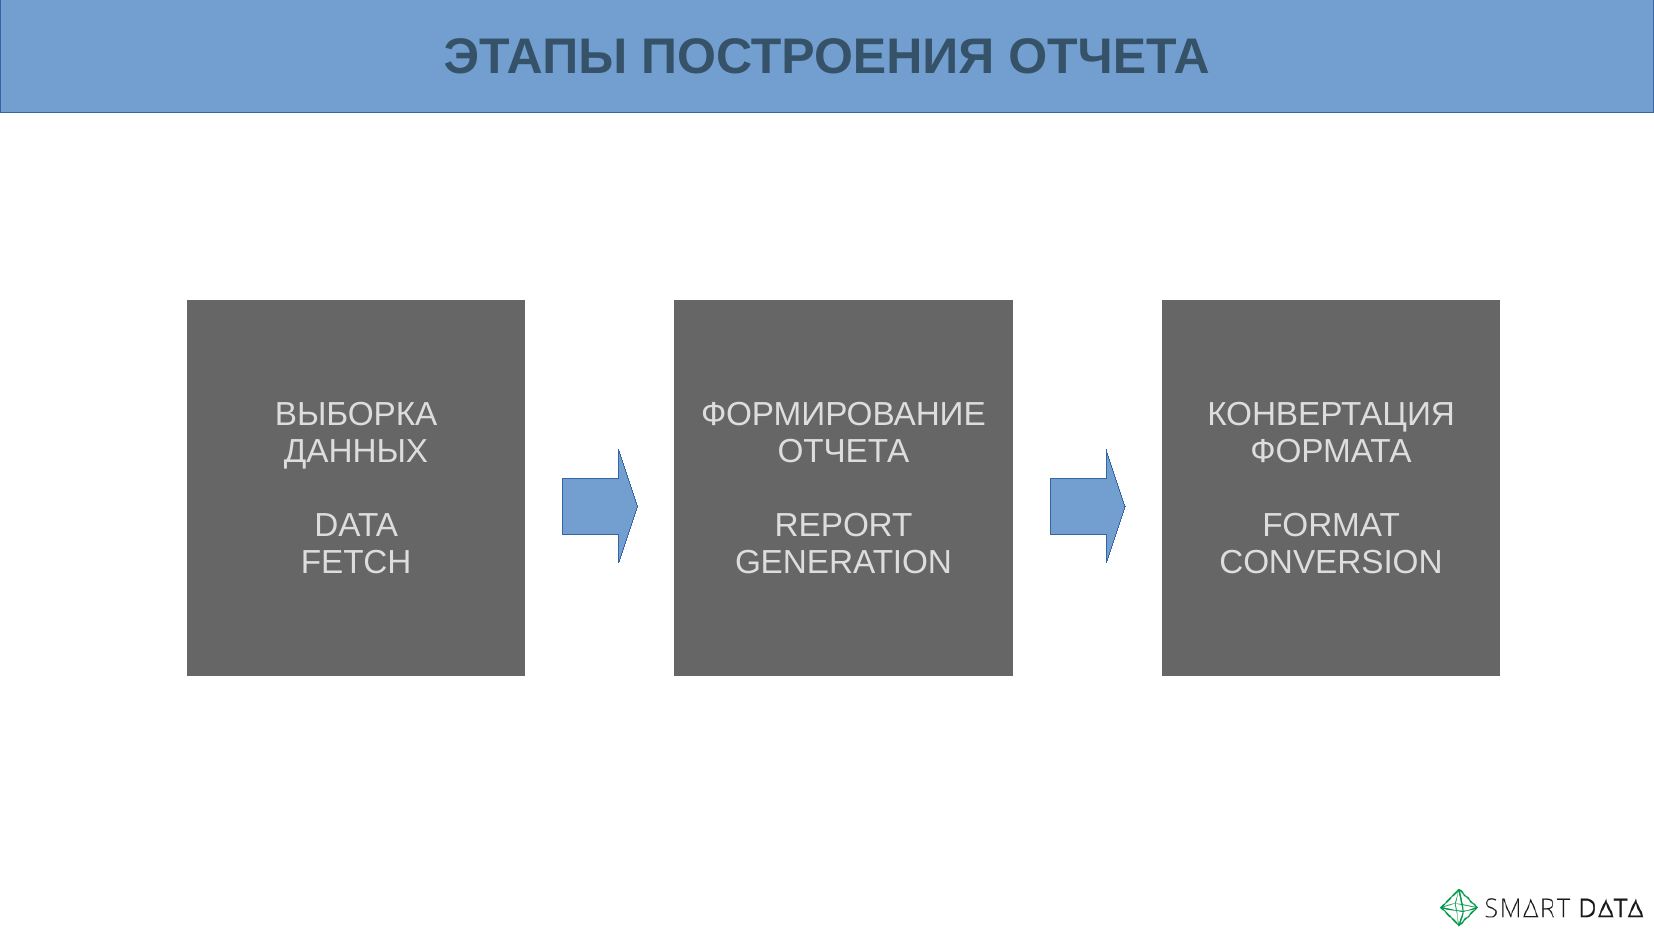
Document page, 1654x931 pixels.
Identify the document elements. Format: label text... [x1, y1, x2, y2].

text_box КОНВЕРТАЦИЯ ФОРМАТА FORMAT CONVERSION [1162, 300, 1500, 676]
text_box [1050, 449, 1126, 563]
text_box ВЫБОРКА ДАННЫХ DATA FETCH [187, 300, 525, 676]
text_box ФОРМИРОВАНИЕ ОТЧЕТА REPORT GENERATION [674, 300, 1013, 676]
text_box ЭТАПЫ ПОСТРОЕНИЯ ОТЧЕТА [0, 0, 1654, 113]
picture [1434, 883, 1654, 931]
text_box [562, 449, 638, 563]
